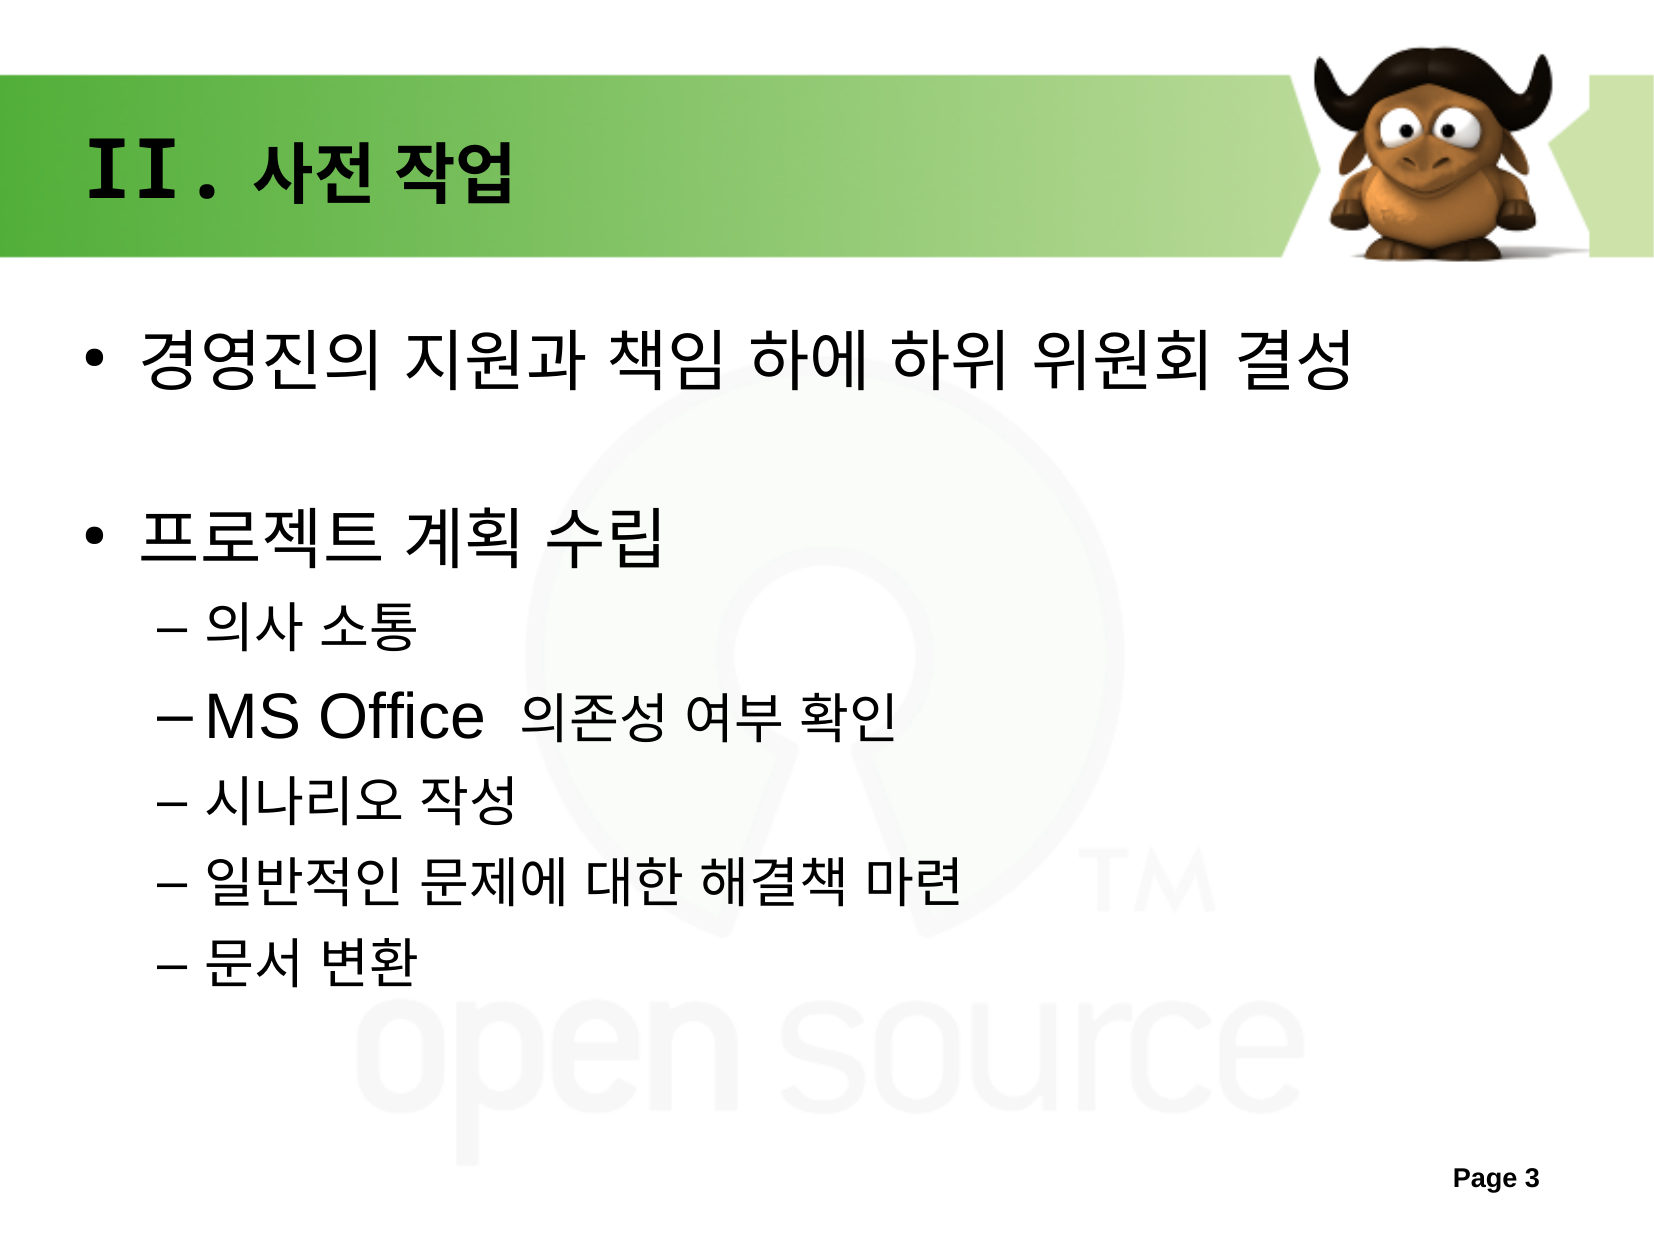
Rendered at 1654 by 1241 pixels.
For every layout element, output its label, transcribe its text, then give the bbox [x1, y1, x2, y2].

title II.사전 작업 [82, 61, 1571, 269]
list 경영진의 지원과 책임 하에 하위 위원회 결성 프로젝트 계획 수립 의사 소통 MS Office 의존성 여부 확인 시나리오 작성 일반적인 문제에 대한 해결책 마련 문서 변환 [82, 318, 1571, 1146]
picture [0, 0, 1654, 1241]
